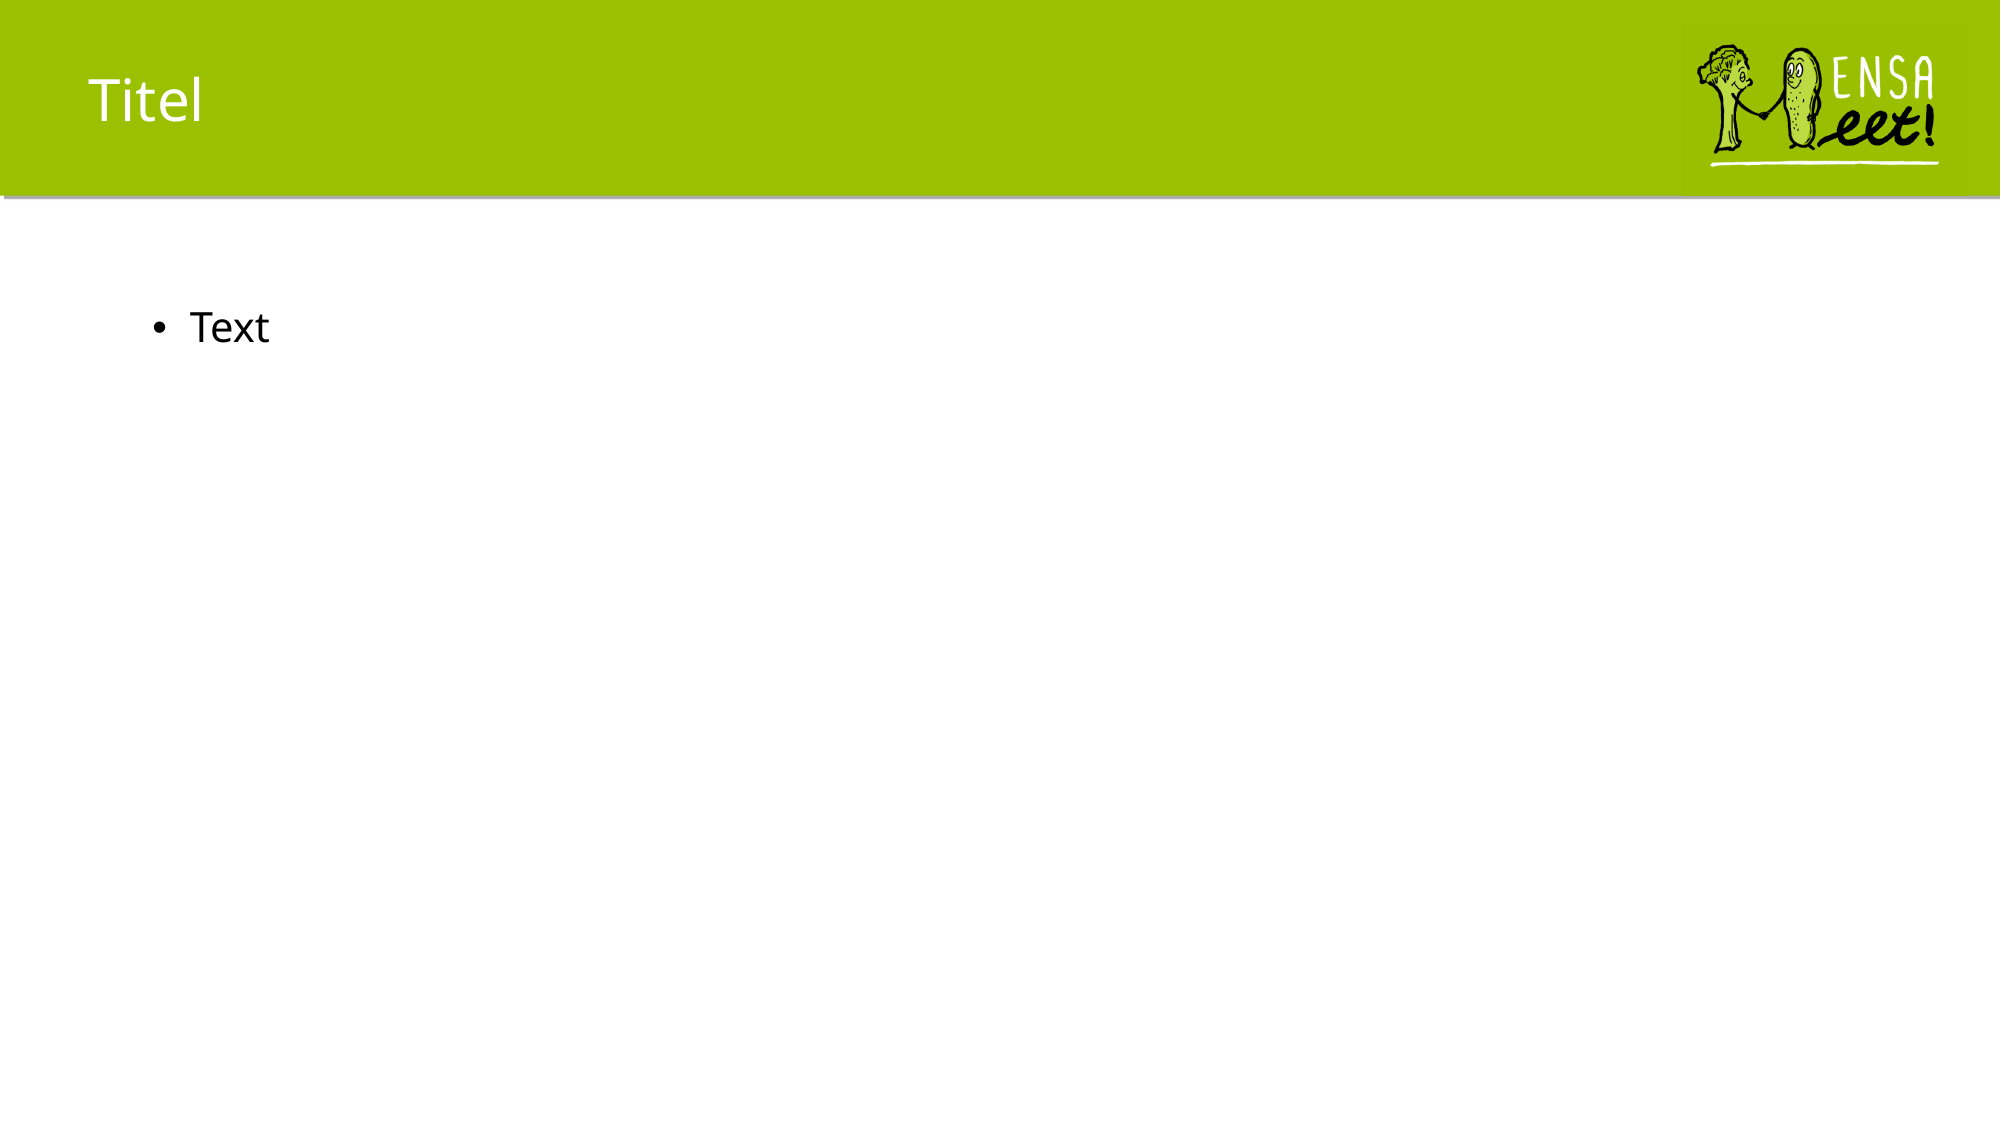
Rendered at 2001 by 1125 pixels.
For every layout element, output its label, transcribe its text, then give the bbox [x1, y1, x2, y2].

picture [1682, 23, 1967, 196]
list Text [137, 299, 1863, 1014]
title Titel [0, 0, 2000, 196]
